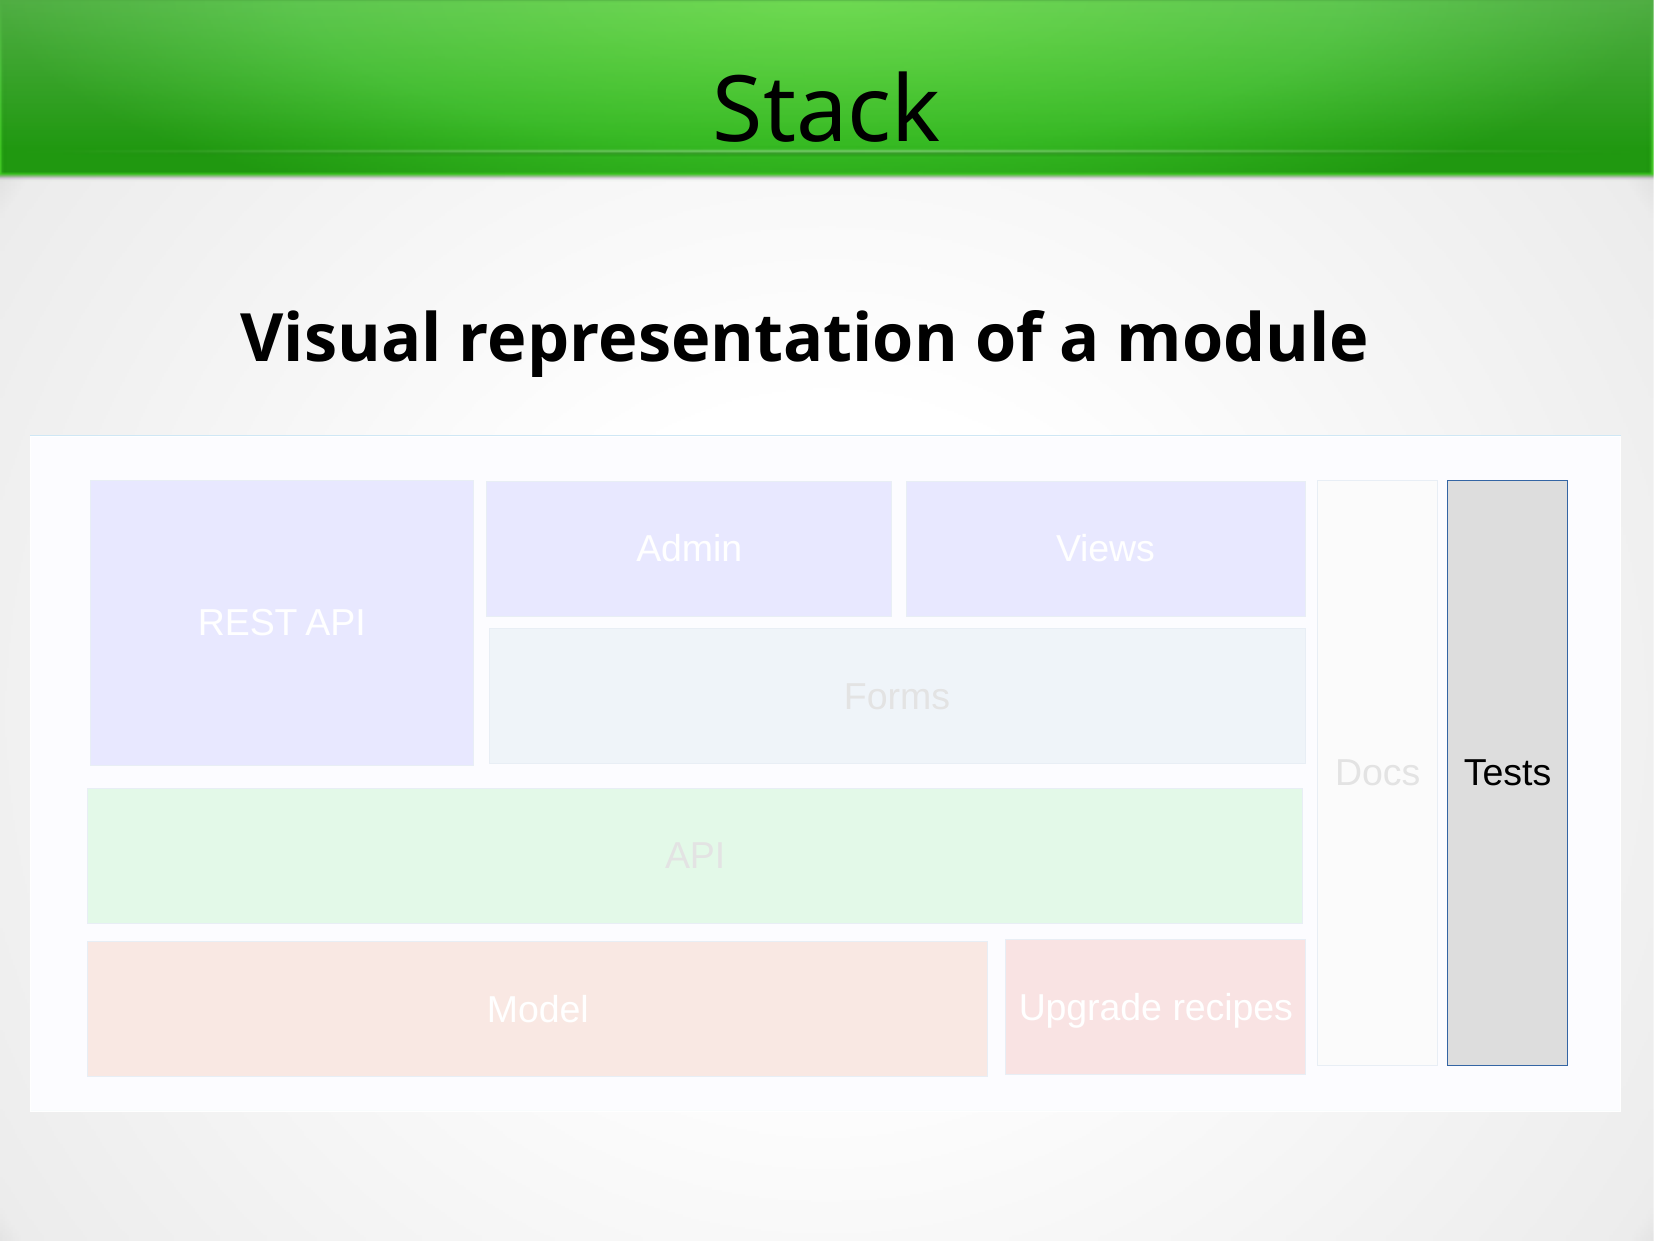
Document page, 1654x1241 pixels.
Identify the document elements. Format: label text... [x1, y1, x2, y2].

text_box Tests [1447, 480, 1568, 1066]
text_box [30, 435, 1621, 1112]
title Stack [82, 2, 1571, 210]
text_box Visual representation of a module [225, 282, 1433, 390]
picture [0, 0, 1654, 1241]
